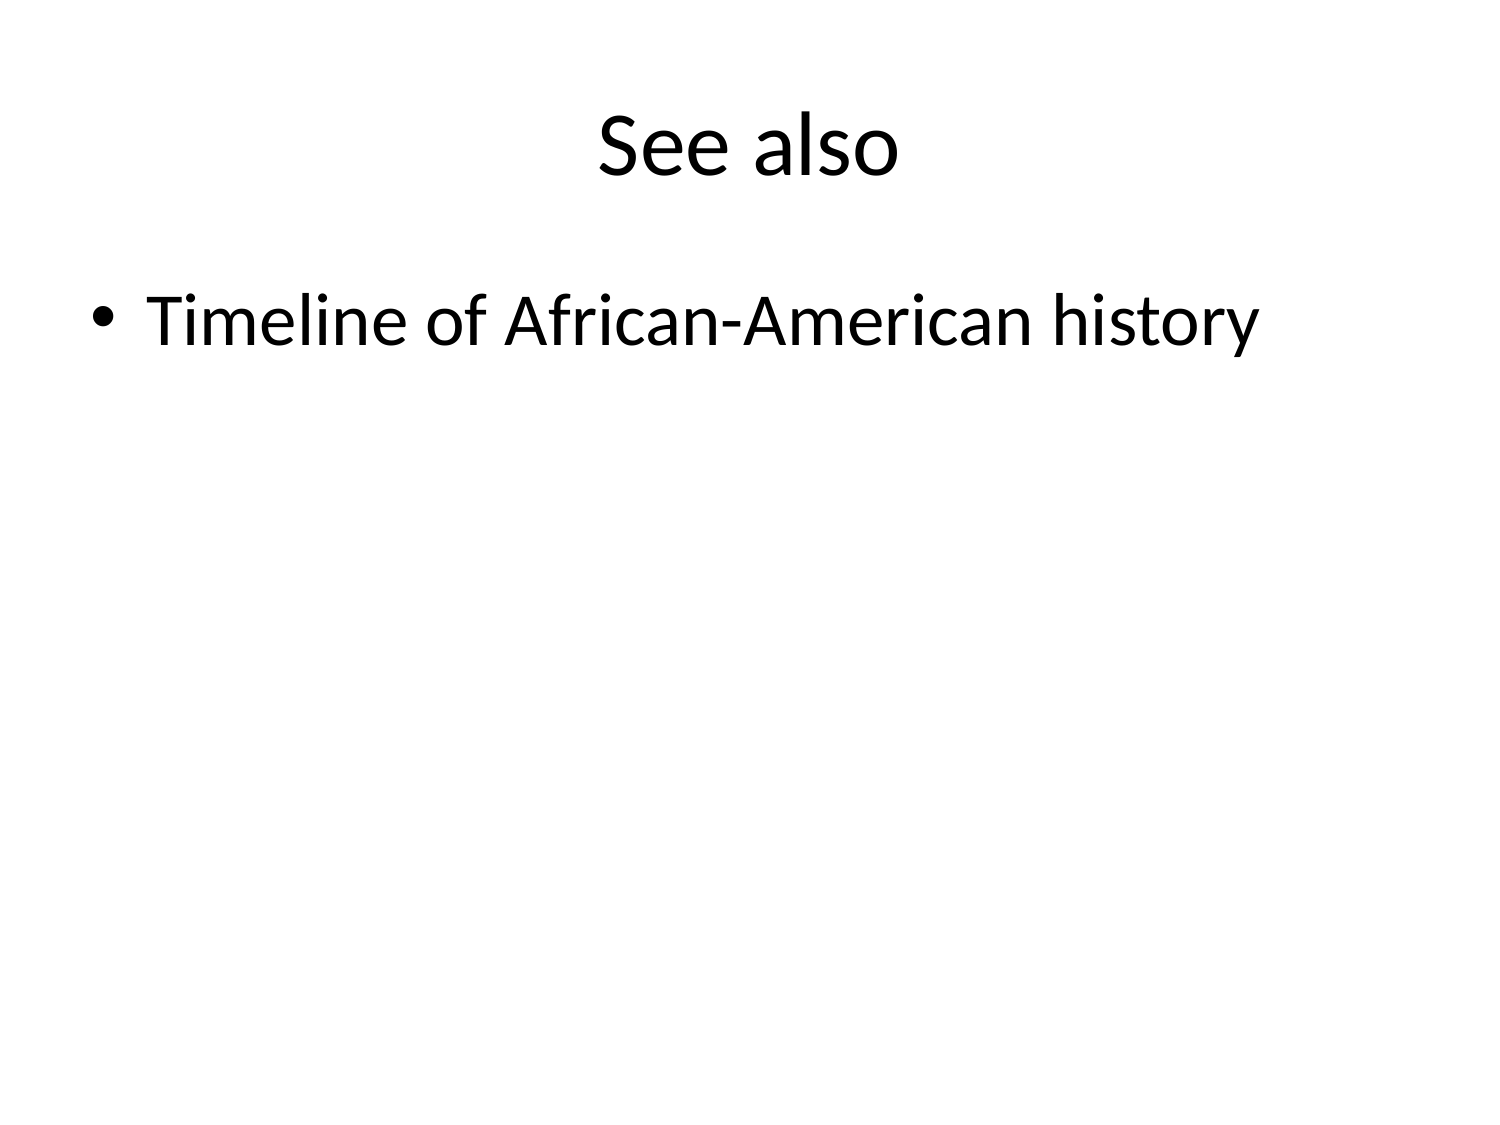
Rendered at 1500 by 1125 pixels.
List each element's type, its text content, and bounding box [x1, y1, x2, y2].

title See also [75, 45, 1425, 233]
list Timeline of African-American history [75, 262, 1425, 1005]
